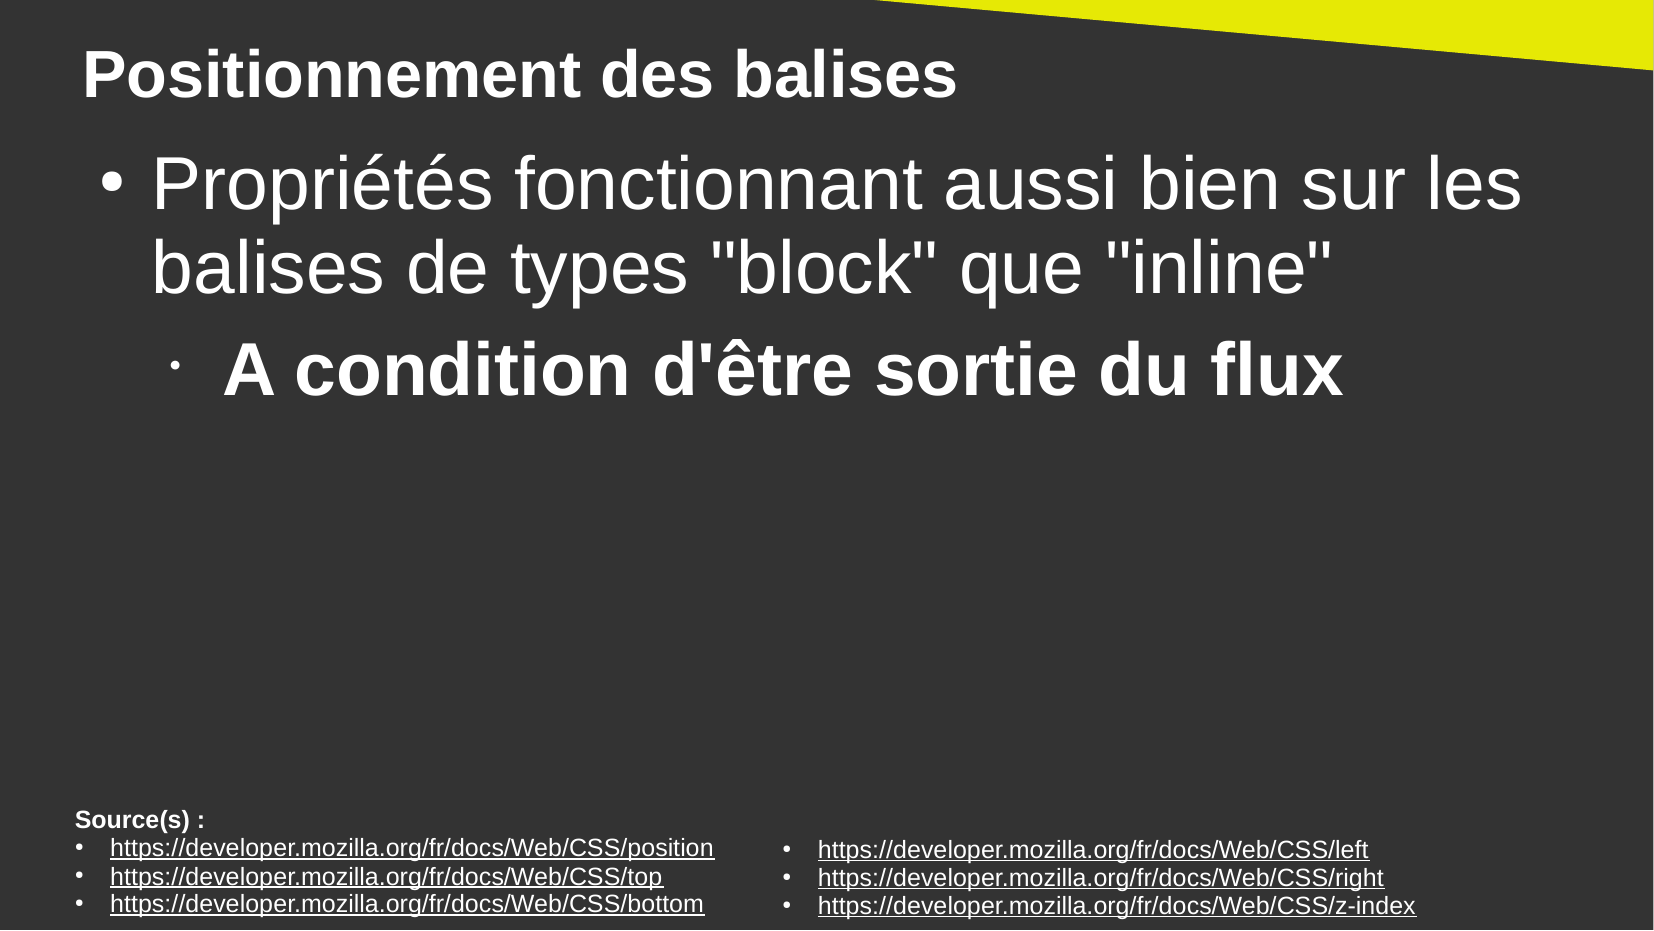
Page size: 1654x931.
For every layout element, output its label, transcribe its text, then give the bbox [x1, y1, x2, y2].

list Propriétés fonctionnant aussi bien sur les balises de types "block" que "inline" A condition d'être sortie du flux [80, 141, 1620, 780]
text_box https://developer.mozilla.org/fr/docs/Web/CSS/left https://developer.mozilla.org/fr/docs/Web/CSS/right https://developer.mozilla.org/fr/docs/Web/CSS/z-index [767, 828, 1441, 928]
text_box Source(s) : https://developer.mozilla.org/fr/docs/Web/CSS/position https://developer.mozilla.org/fr/docs/Web/CSS/top https://developer.mozilla.org/fr/docs/Web/CSS/bottom [60, 798, 733, 926]
title Positionnement des balises [82, 37, 1571, 114]
text_box [874, 0, 1654, 71]
